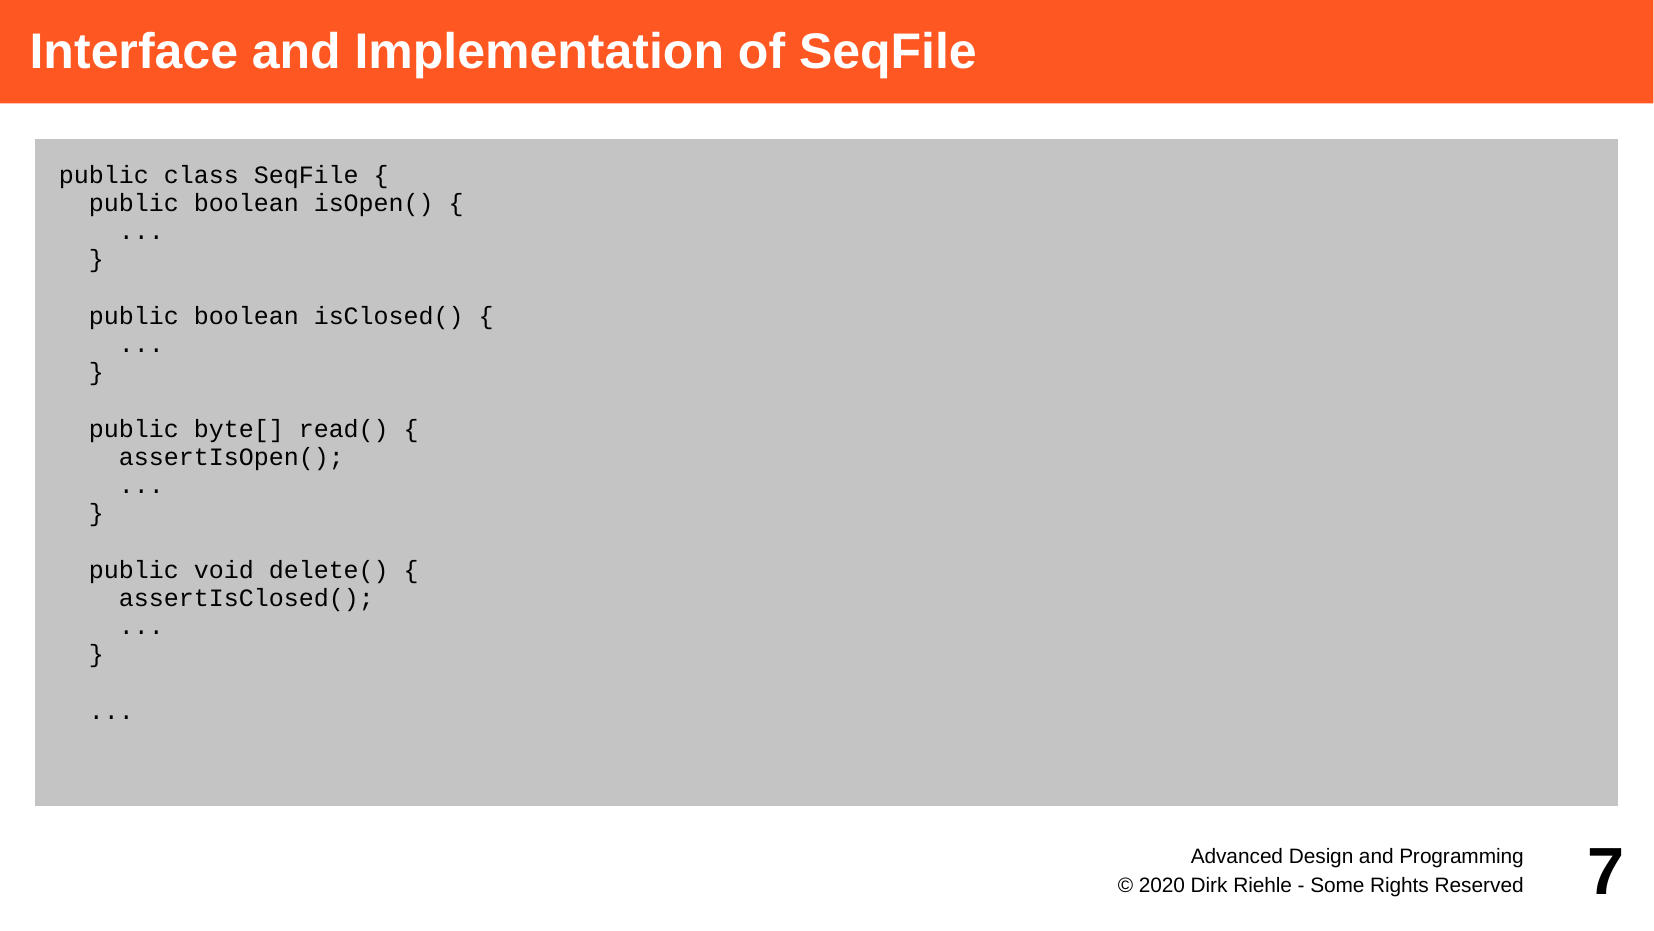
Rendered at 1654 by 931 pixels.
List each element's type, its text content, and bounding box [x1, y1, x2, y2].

list public class SeqFile { public boolean isOpen() { ... } public boolean isClosed() { ... } public byte[] read() { assertIsOpen(); ... } public void delete() { assertIsClosed(); ... } ... [29, 132, 1625, 813]
title Interface and Implementation of SeqFile [0, 0, 1654, 104]
